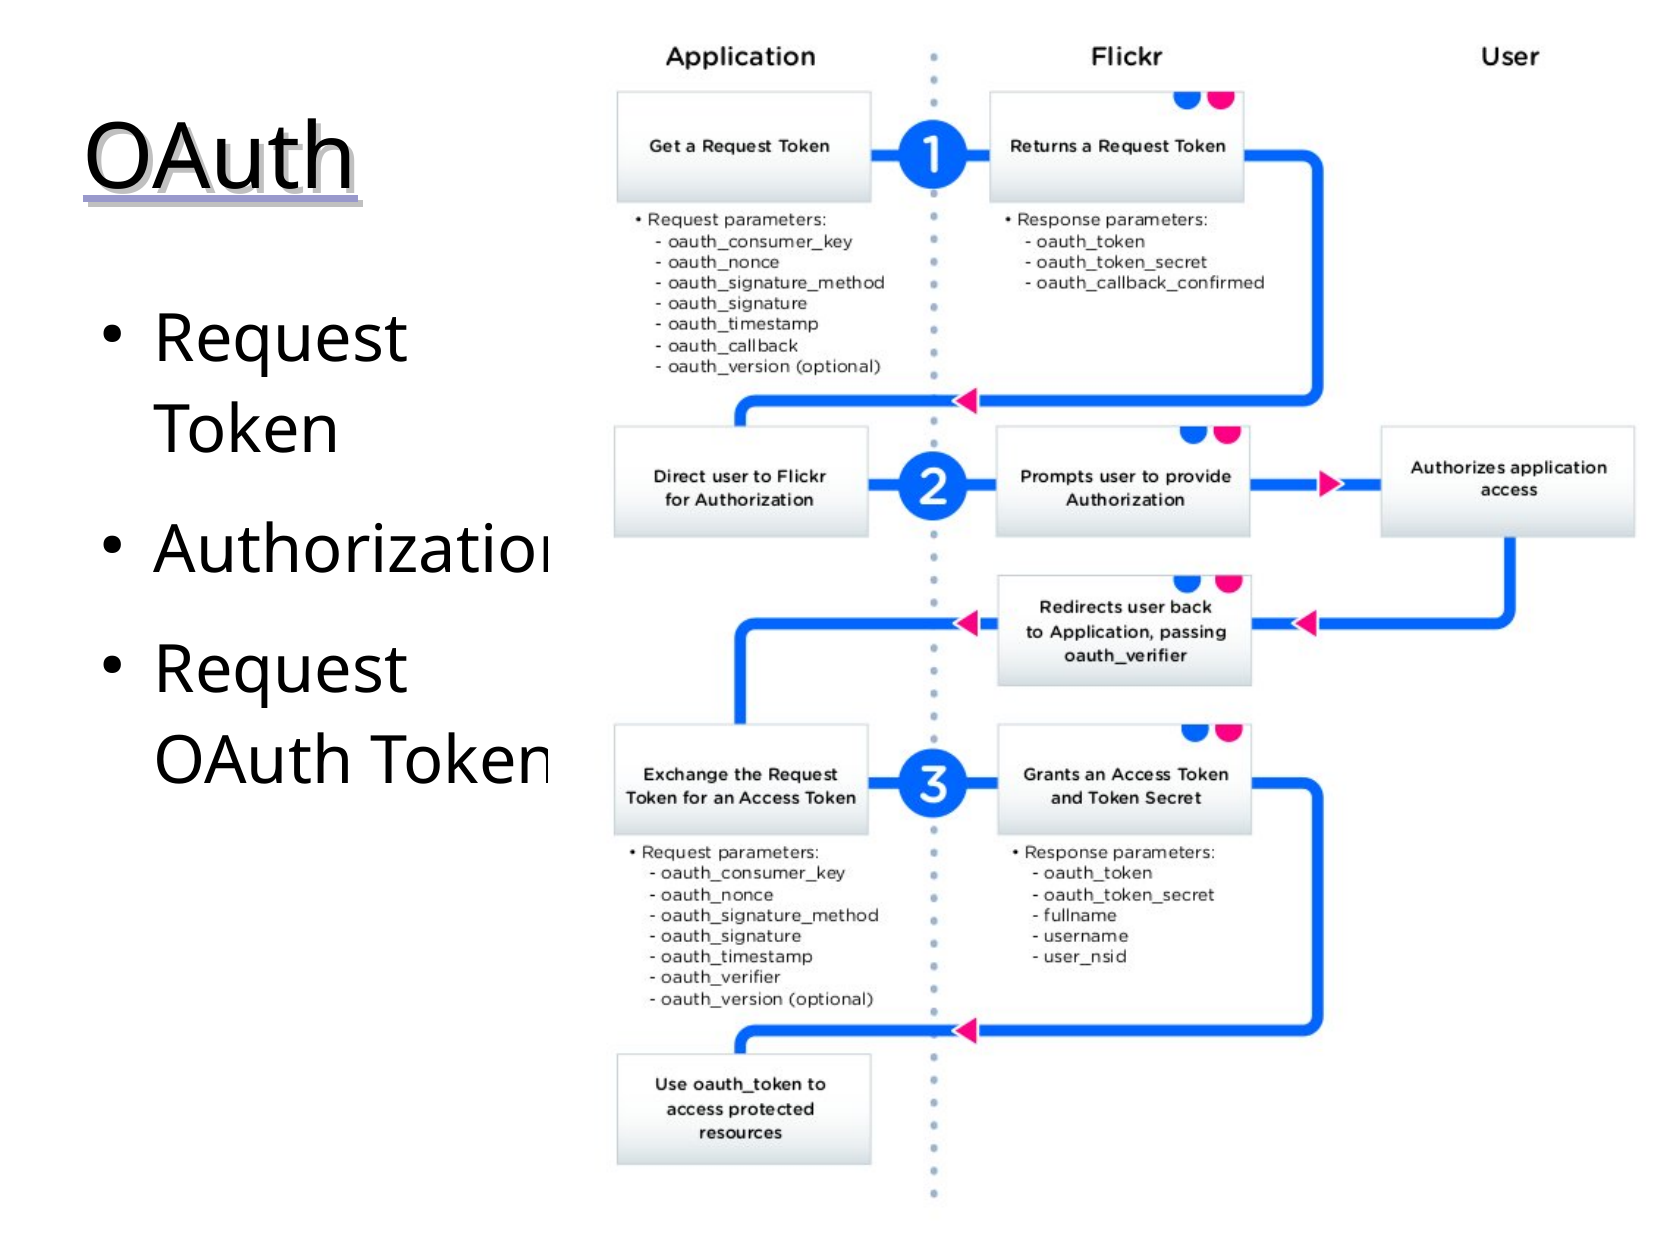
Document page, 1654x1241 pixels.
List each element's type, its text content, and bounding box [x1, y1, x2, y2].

title OAuth [82, 49, 548, 257]
list Request Token Authorization Request OAuth Token [82, 290, 548, 1010]
picture [548, 0, 1654, 1240]
